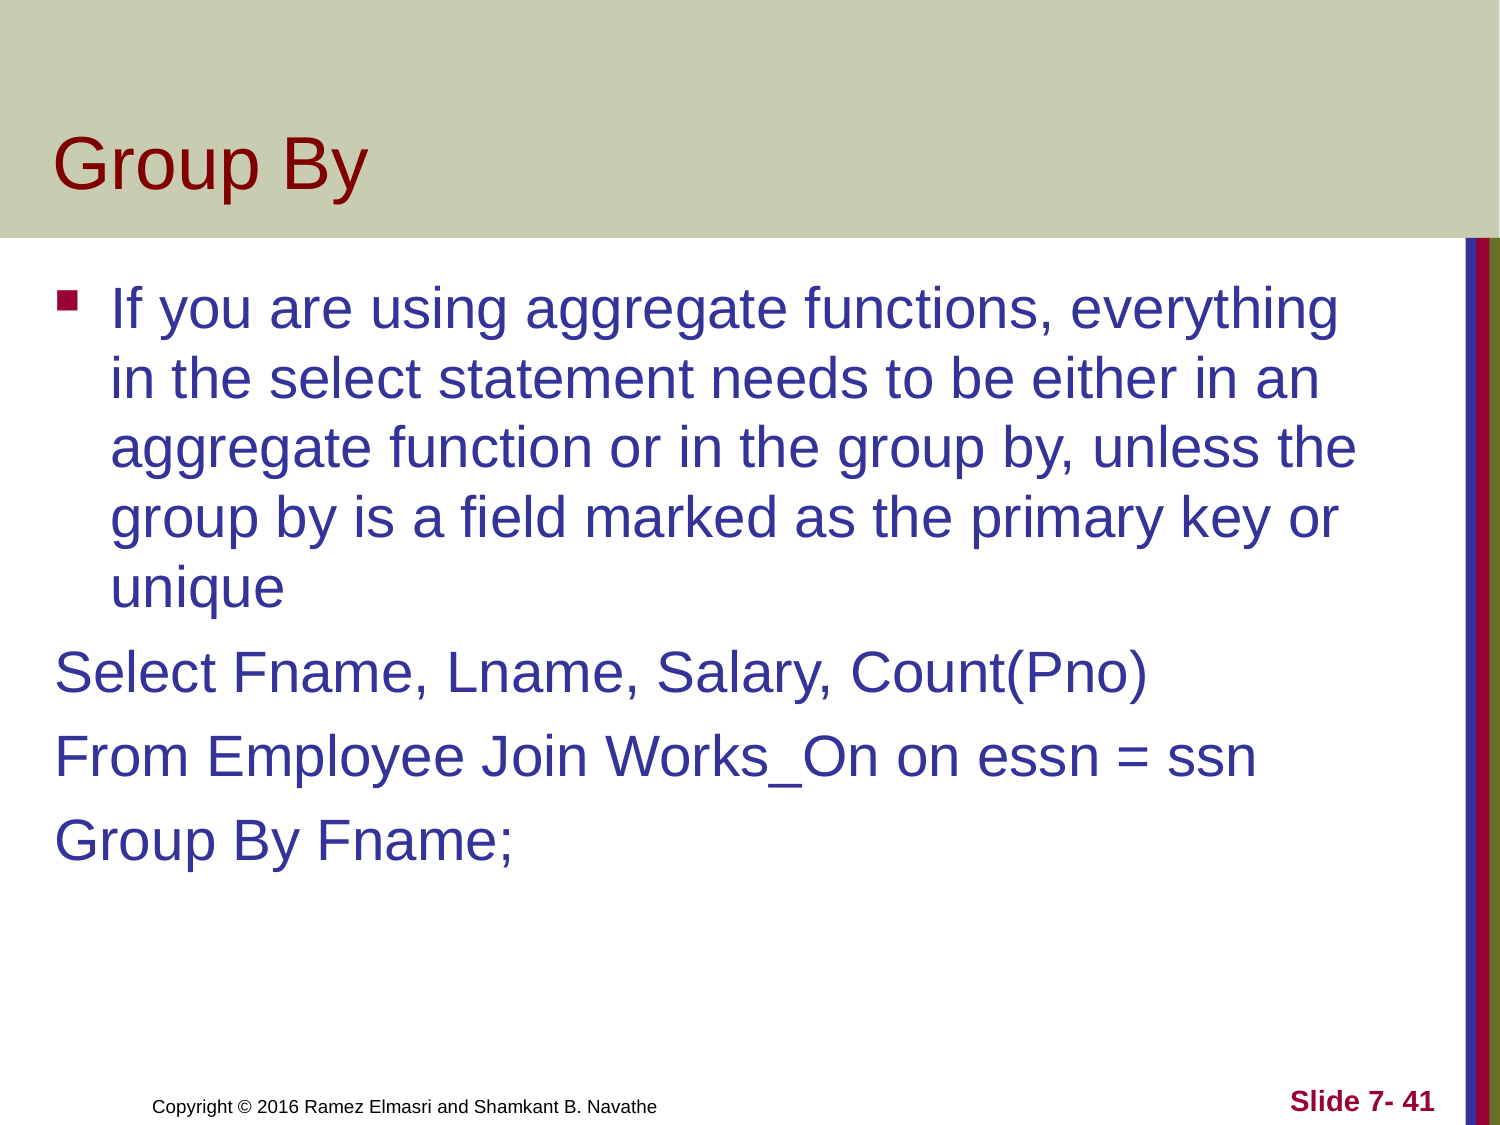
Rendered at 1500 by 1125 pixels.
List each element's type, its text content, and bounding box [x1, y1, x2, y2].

text_box Slide 7- <number> [1137, 1050, 1450, 1125]
list If you are using aggregate functions, everything in the select statement needs to be either in an aggregate function or in the group by, unless the group by is a field marked as the primary key or unique Select Fname, Lname, Salary, Count(Pno) From Employee Join Works_On on essn = ssn Group By Fname; [39, 262, 1400, 1013]
title Group By [37, 49, 1317, 213]
